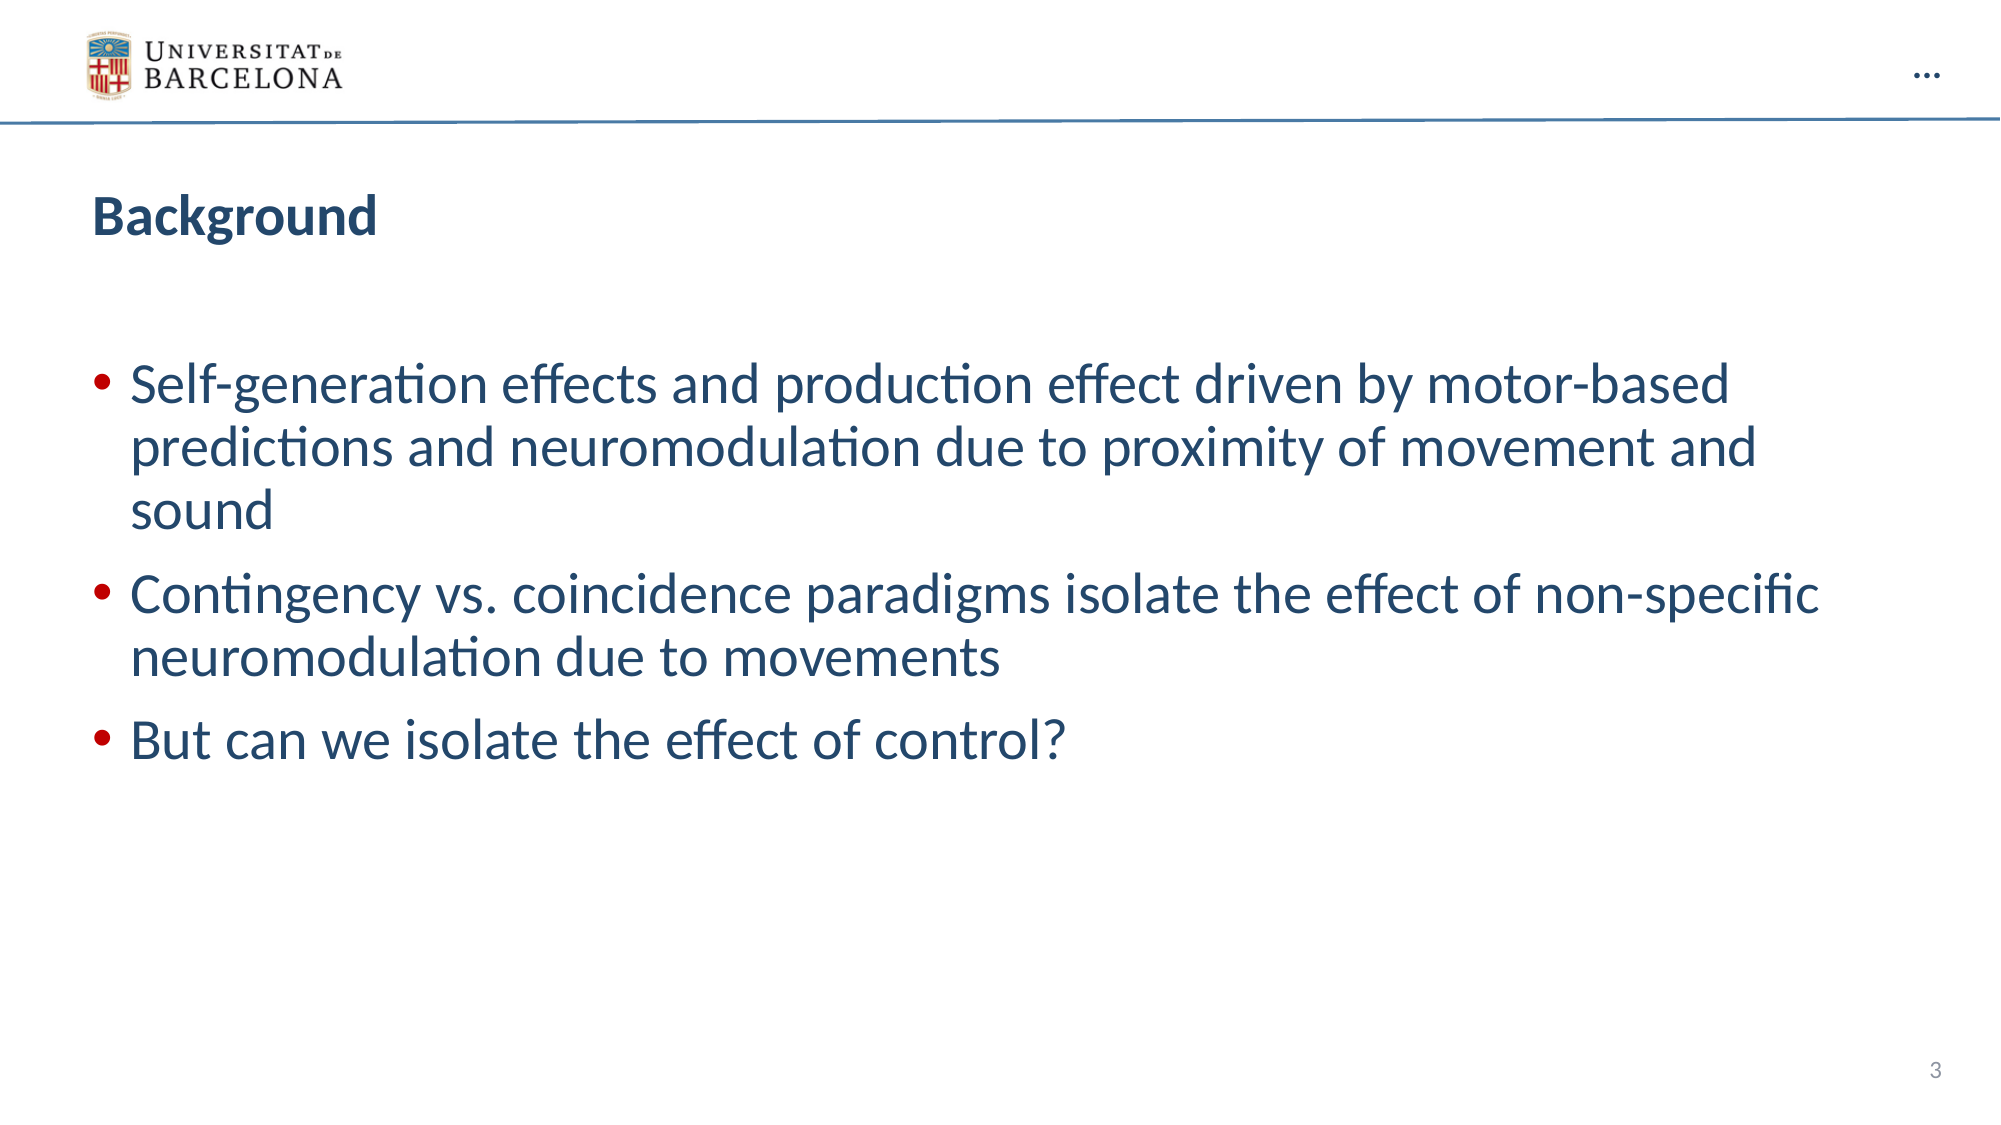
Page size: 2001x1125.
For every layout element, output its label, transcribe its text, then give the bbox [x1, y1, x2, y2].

picture [77, 23, 353, 109]
title ... [673, 29, 1957, 103]
list Background Self-generation effects and production effect driven by motor-based predictions and neuromodulation due to proximity of movement and sound Contingency vs. coincidence paradigms isolate the effect of non-specific neuromodulation due to movements But can we isolate the effect of control? [77, 178, 1891, 1014]
slide_number 13 [1507, 1038, 1957, 1099]
